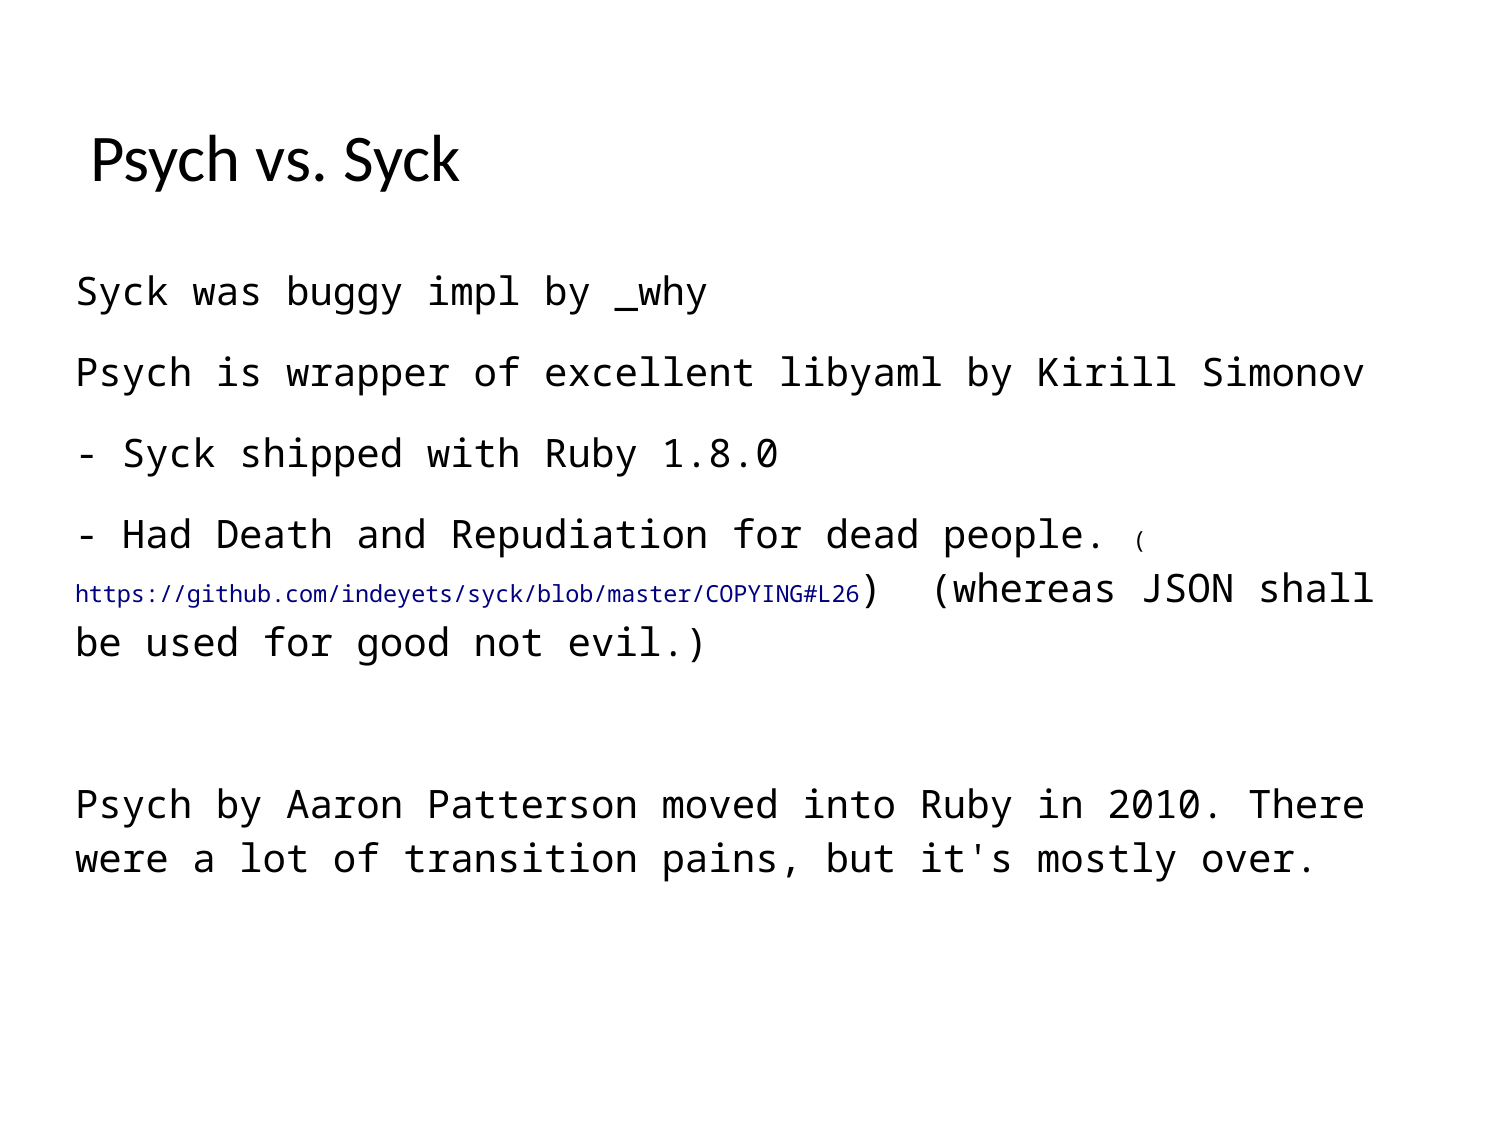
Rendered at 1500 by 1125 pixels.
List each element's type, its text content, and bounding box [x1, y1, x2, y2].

list Syck was buggy impl by _why Psych is wrapper of excellent libyaml by Kirill Simonov - Syck shipped with Ruby 1.8.0 - Had Death and Repudiation for dead people. (https://github.com/indeyets/syck/blob/master/COPYING#L26) (whereas JSON shall be used for good not evil.) Psych by Aaron Patterson moved into Ruby in 2010. There were a lot of transition pains, but it's mostly over. [75, 263, 1395, 916]
title Psych vs. Syck [90, 43, 1365, 263]
